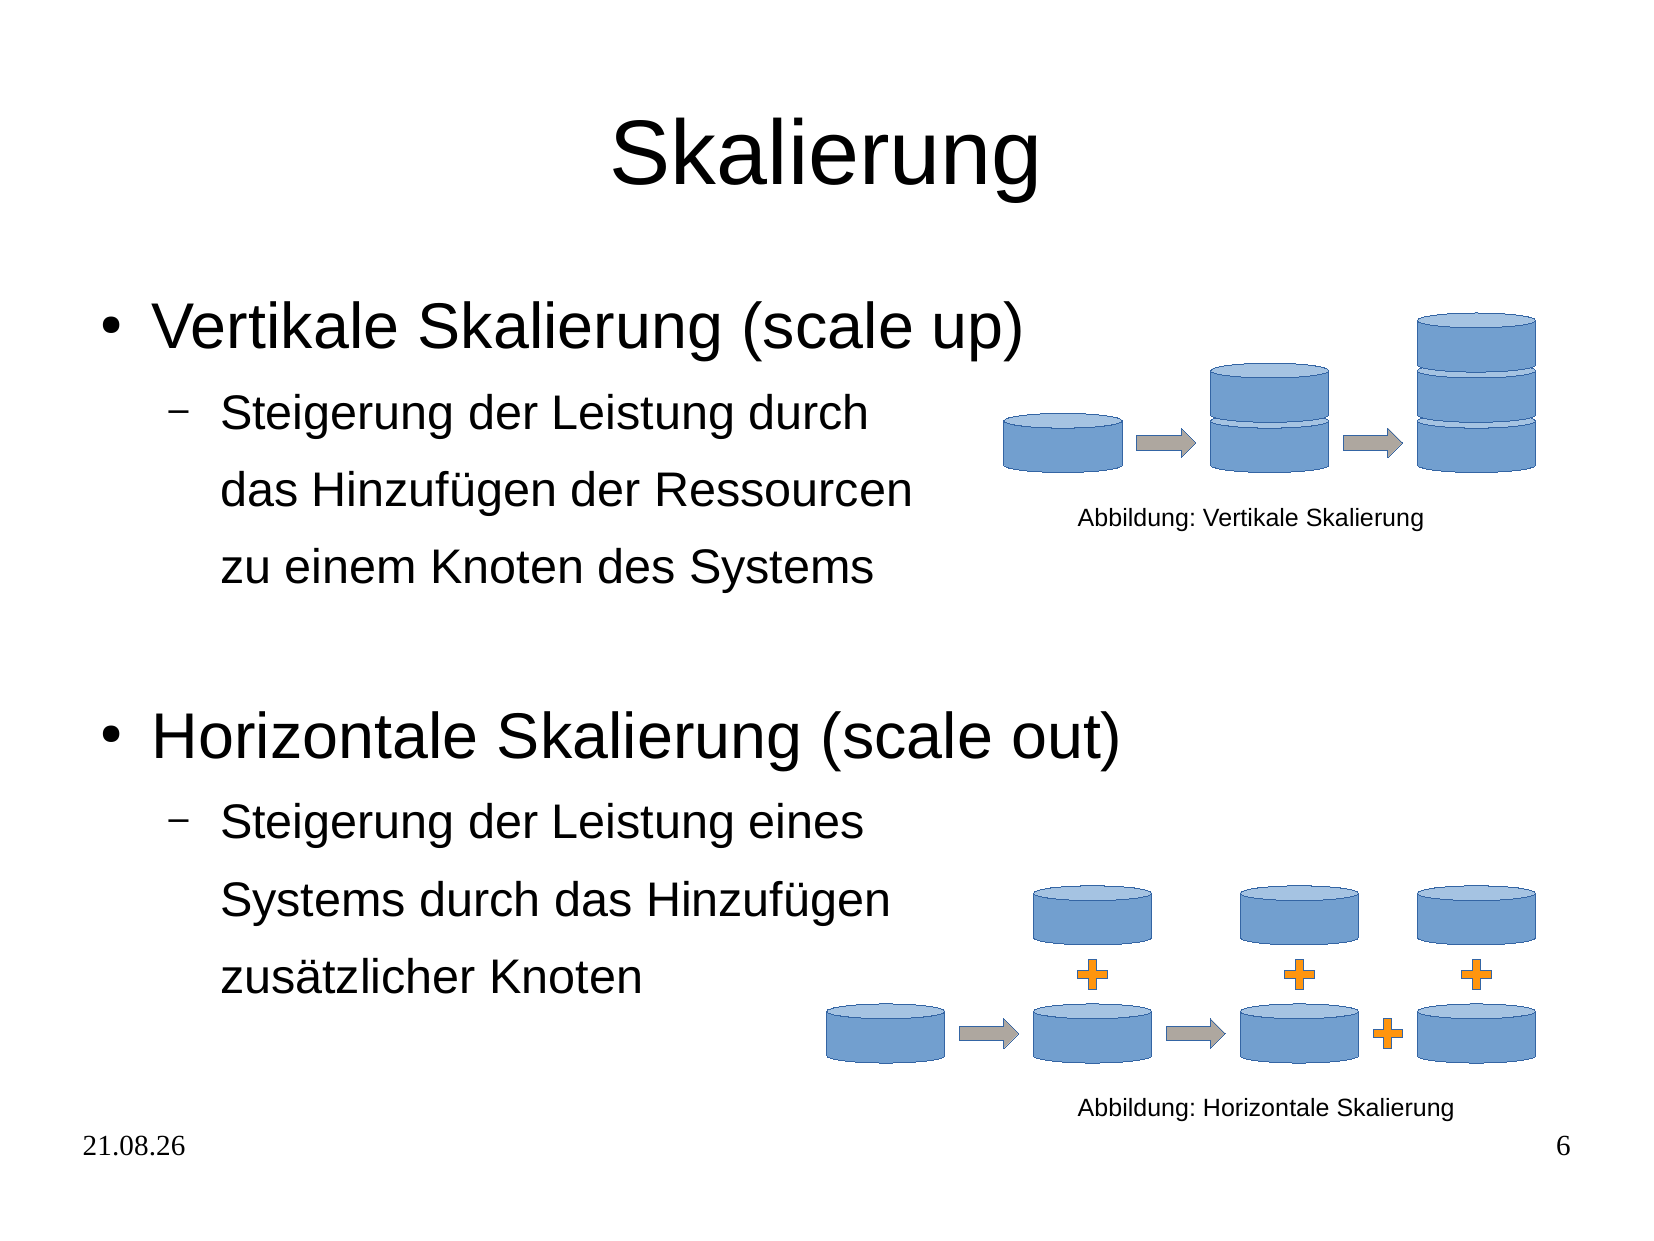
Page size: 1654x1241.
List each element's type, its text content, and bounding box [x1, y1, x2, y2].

text_box [959, 1018, 1019, 1049]
text_box [1373, 1018, 1403, 1049]
text_box [1033, 1012, 1152, 1064]
text_box [1077, 959, 1108, 990]
text_box [1210, 372, 1329, 423]
text_box [1343, 428, 1403, 458]
text_box [1417, 321, 1536, 373]
text_box [1033, 894, 1152, 945]
text_box Abbildung: Vertikale Skalierung [1062, 496, 1440, 539]
text_box [1417, 372, 1536, 423]
text_box Abbildung: Horizontale Skalierung [1062, 1086, 1471, 1130]
text_box [1417, 422, 1536, 473]
text_box [1461, 959, 1492, 990]
text_box [1240, 1012, 1359, 1064]
title Skalierung [82, 49, 1571, 257]
text_box [1136, 428, 1196, 458]
text_box [1417, 894, 1536, 945]
text_box [1417, 1012, 1536, 1064]
text_box [1003, 421, 1123, 473]
text_box [826, 1012, 945, 1064]
text_box [1284, 959, 1315, 990]
text_box [1166, 1018, 1226, 1049]
list Vertikale Skalierung (scale up) Steigerung der Leistung durch das Hinzufügen der Ressourcen zu einem Knoten des Systems Horizontale Skalierung (scale out) Steigerung der Leistung eines Systems durch das Hinzufügen zusätzlicher Knoten [82, 290, 1571, 1010]
text_box [1240, 894, 1359, 945]
text_box [1210, 422, 1329, 473]
